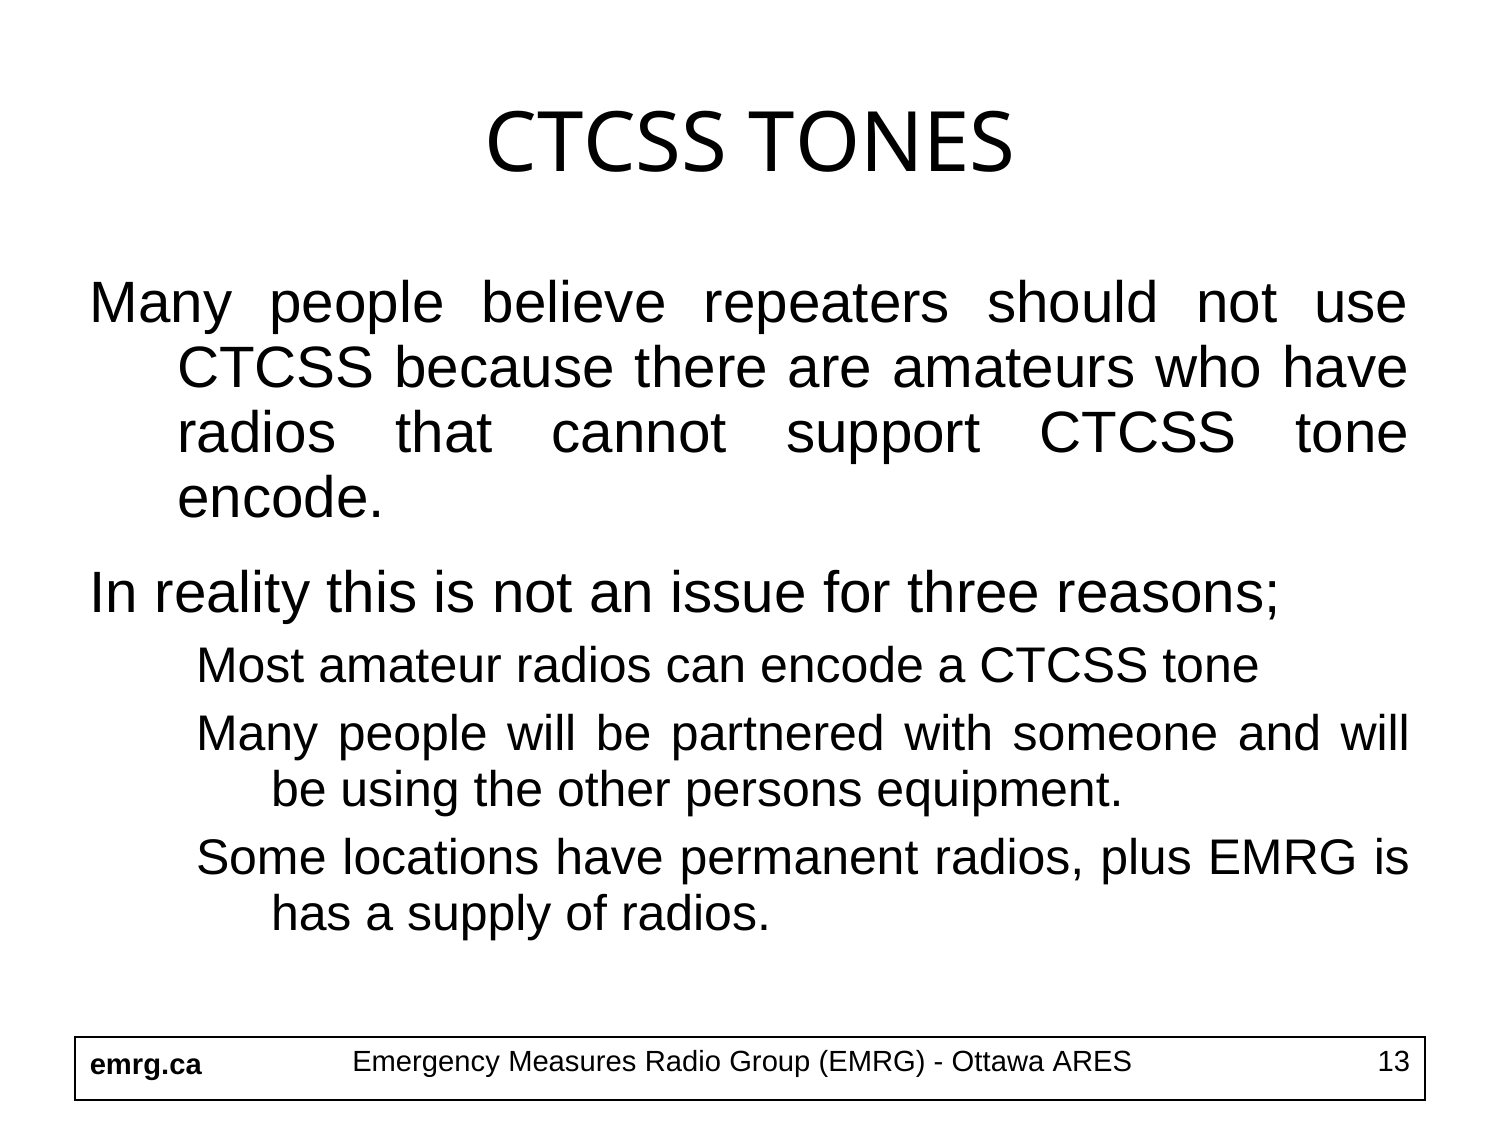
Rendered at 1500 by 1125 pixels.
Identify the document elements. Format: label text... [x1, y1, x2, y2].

list Many people believe repeaters should not use CTCSS because there are amateurs who have radios that cannot support CTCSS tone encode. In reality this is not an issue for three reasons; Most amateur radios can encode a CTCSS tone Many people will be partnered with someone and will be using the other persons equipment. Some locations have permanent radios, plus EMRG is has a supply of radios. [75, 262, 1426, 1006]
title CTCSS TONES [75, 45, 1426, 233]
